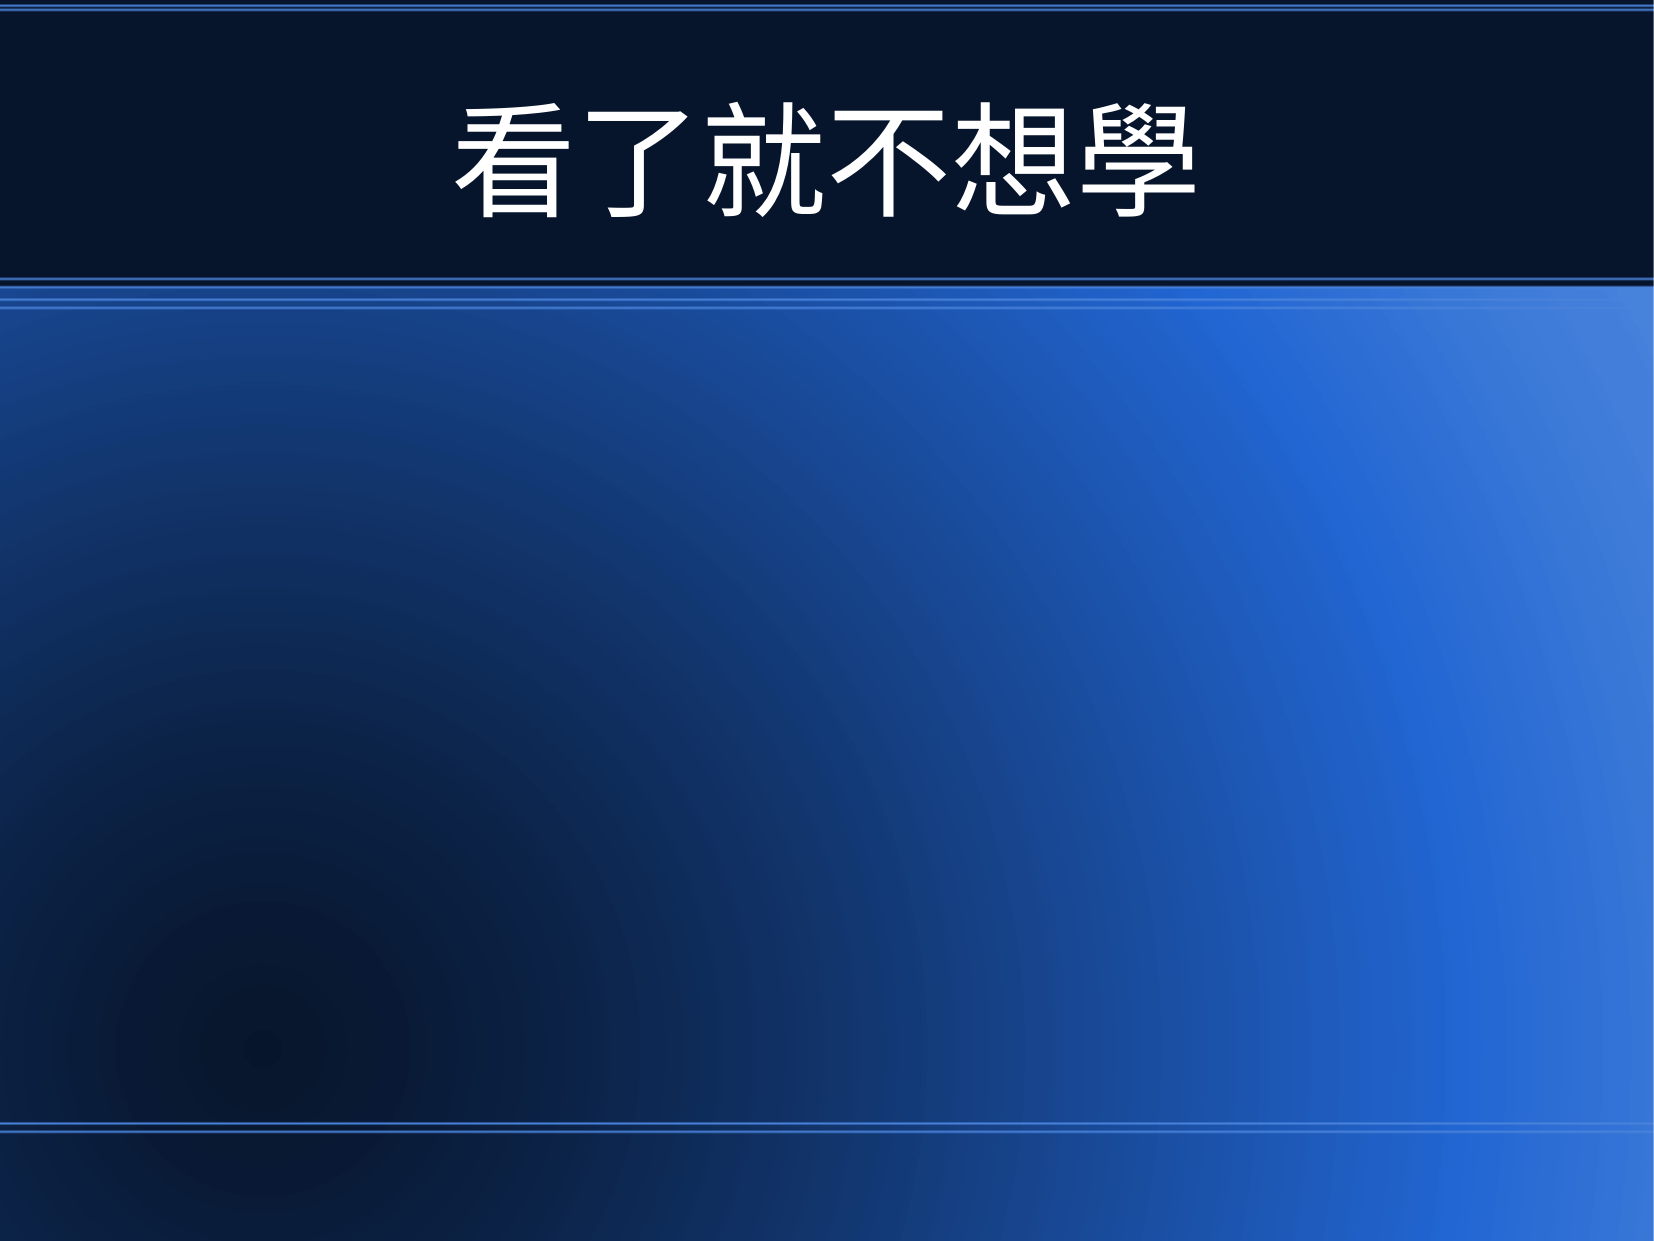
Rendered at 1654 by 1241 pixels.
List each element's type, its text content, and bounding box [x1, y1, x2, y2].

picture [0, 0, 1654, 1241]
title 看了就不想學 [82, 49, 1571, 257]
